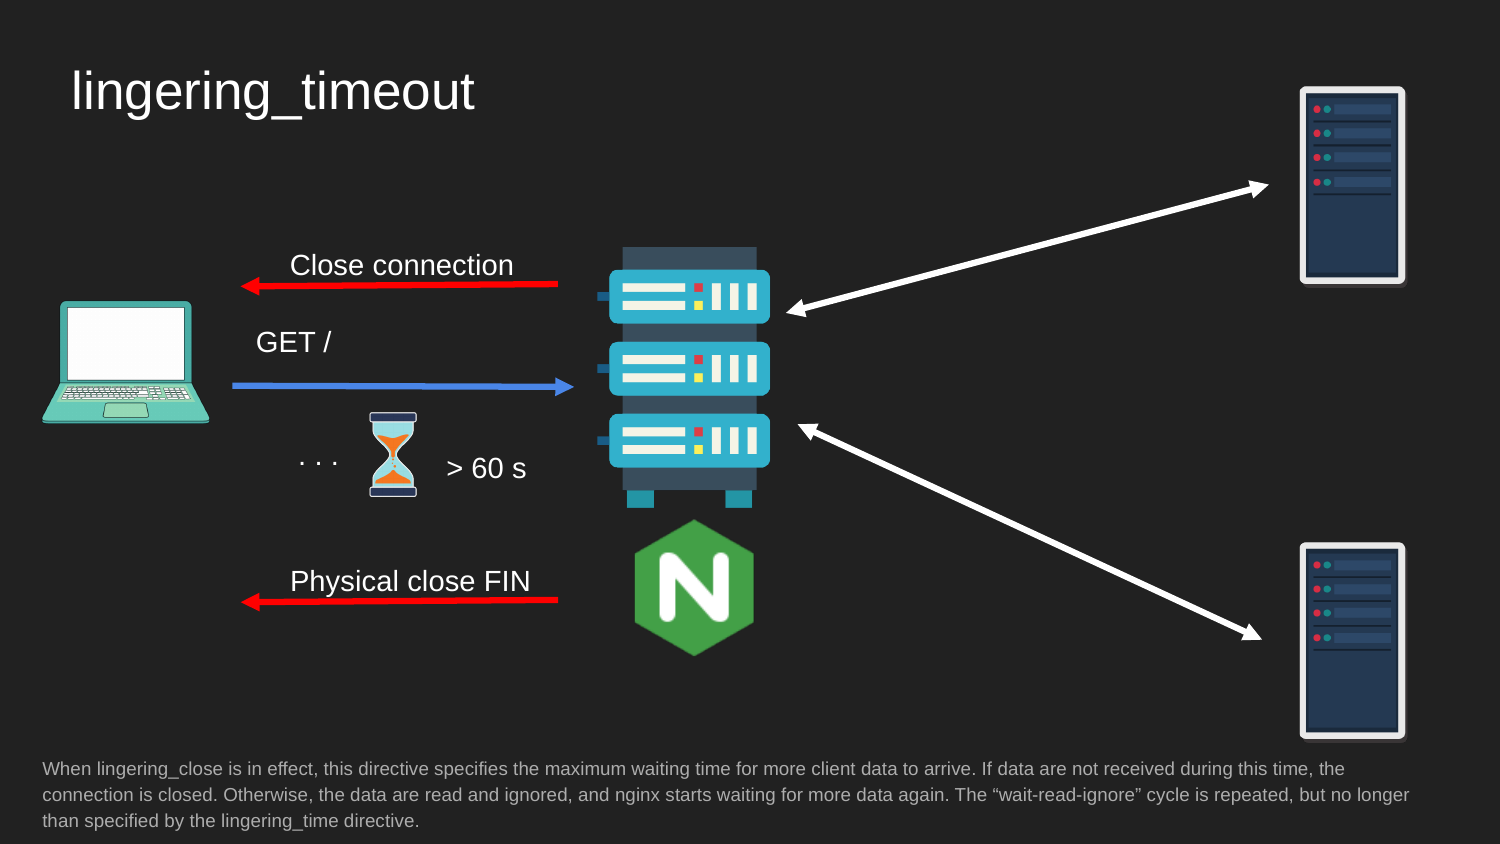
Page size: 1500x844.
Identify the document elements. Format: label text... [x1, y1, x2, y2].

text_box . . . [274, 421, 361, 487]
title lingering_timeout [56, 41, 659, 136]
picture [361, 407, 421, 502]
text_box Physical close FIN [274, 547, 602, 613]
picture [0, 285, 262, 439]
picture [1288, 534, 1421, 738]
text_box GET / [240, 308, 620, 374]
text_box > 60 s [431, 434, 544, 500]
text_box Close connection [274, 231, 602, 297]
picture [1288, 78, 1421, 293]
picture [597, 240, 777, 663]
text_box When lingering_close is in effect, this directive specifies the maximum waiting time for more client data to arrive. If data are not received during this time, the connection is closed. Otherwise, the data are read and ignored, and nginx starts waiting for more data again. The “wait-read-ignore” cycle is repeated, but no longer than specified by the lingering_time directive. [27, 738, 1437, 844]
